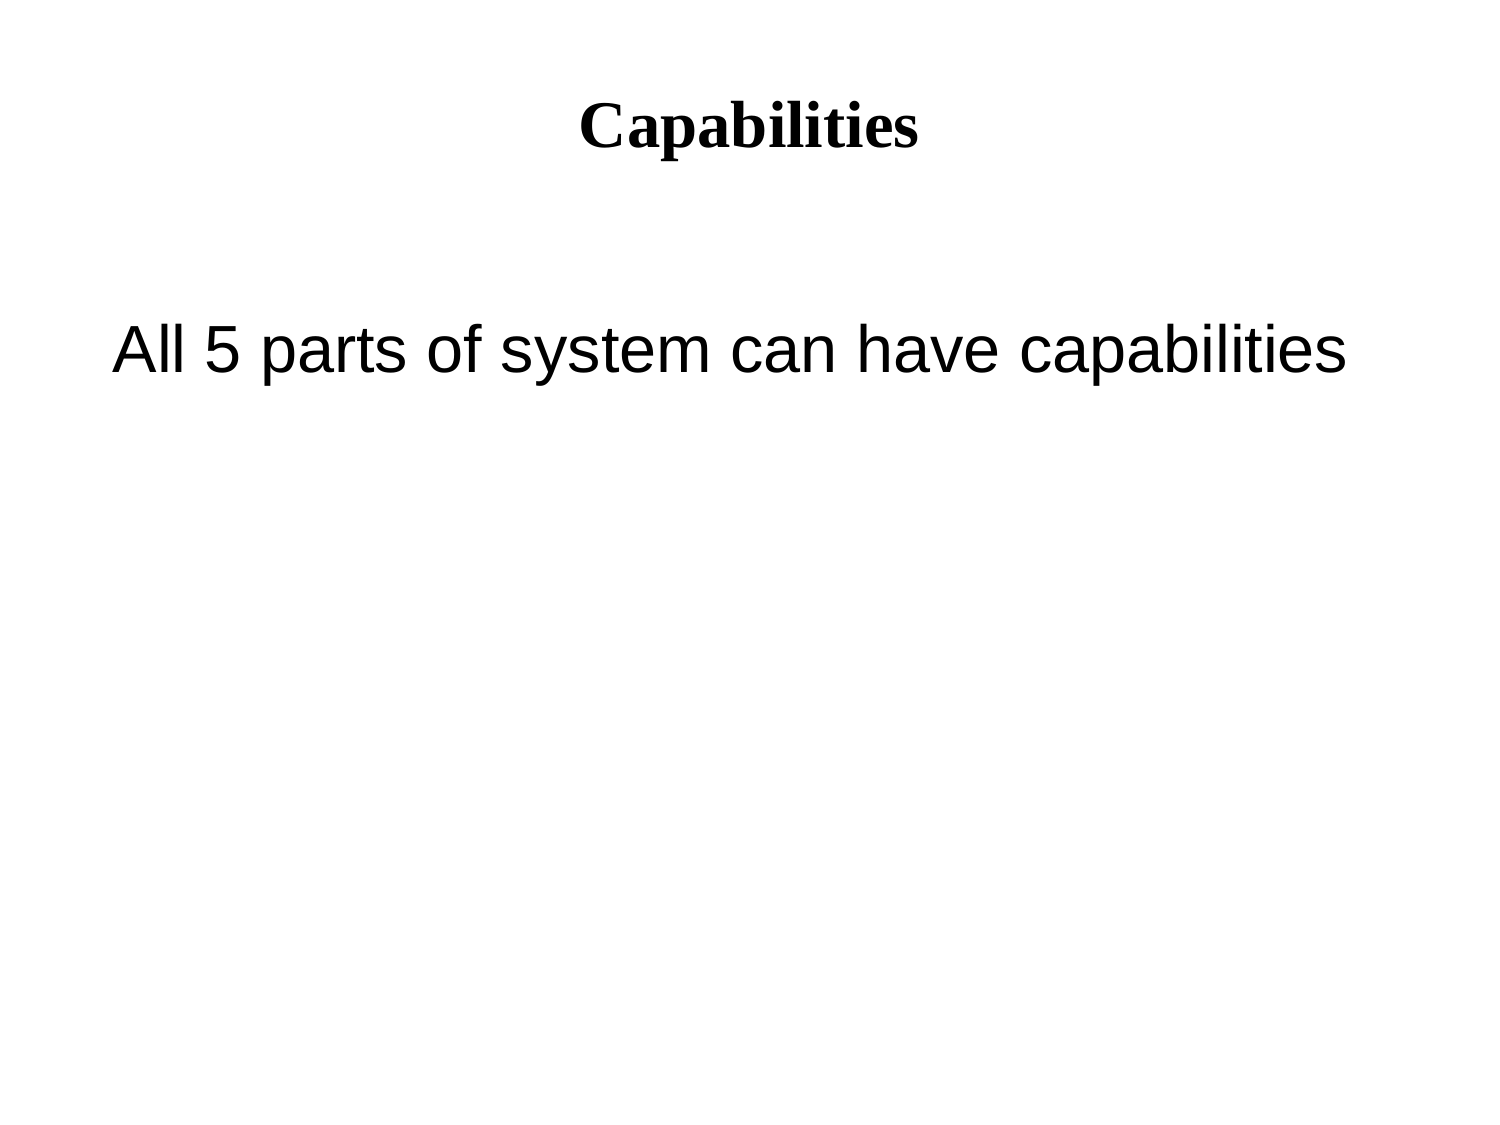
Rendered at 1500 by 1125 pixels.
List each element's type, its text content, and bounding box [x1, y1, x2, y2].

list All 5 parts of system can have capabilities [112, 324, 1387, 1055]
title Capabilities [112, 35, 1387, 223]
